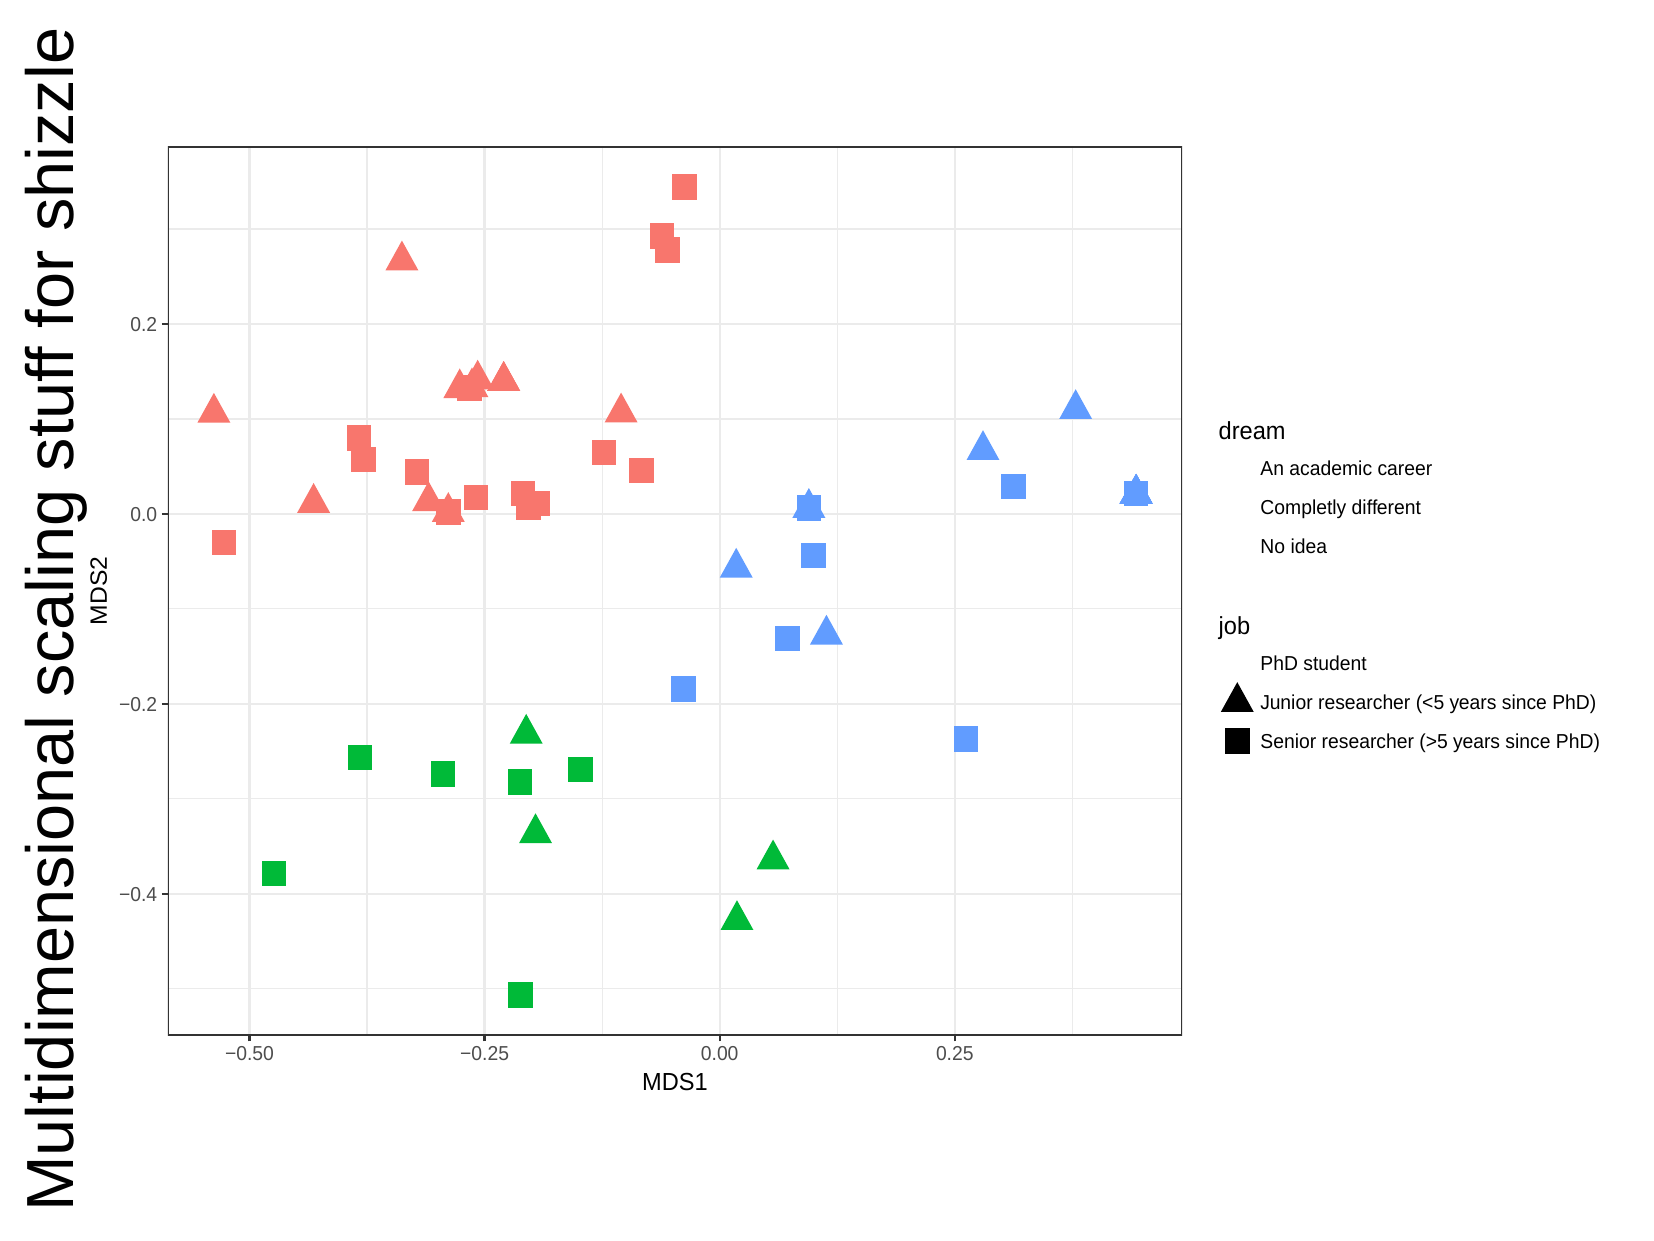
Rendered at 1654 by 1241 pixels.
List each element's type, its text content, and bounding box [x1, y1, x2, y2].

text_box Multidimensional scaling stuff for shizzle [5, 4, 188, 1235]
picture [188, 134, 1624, 1104]
